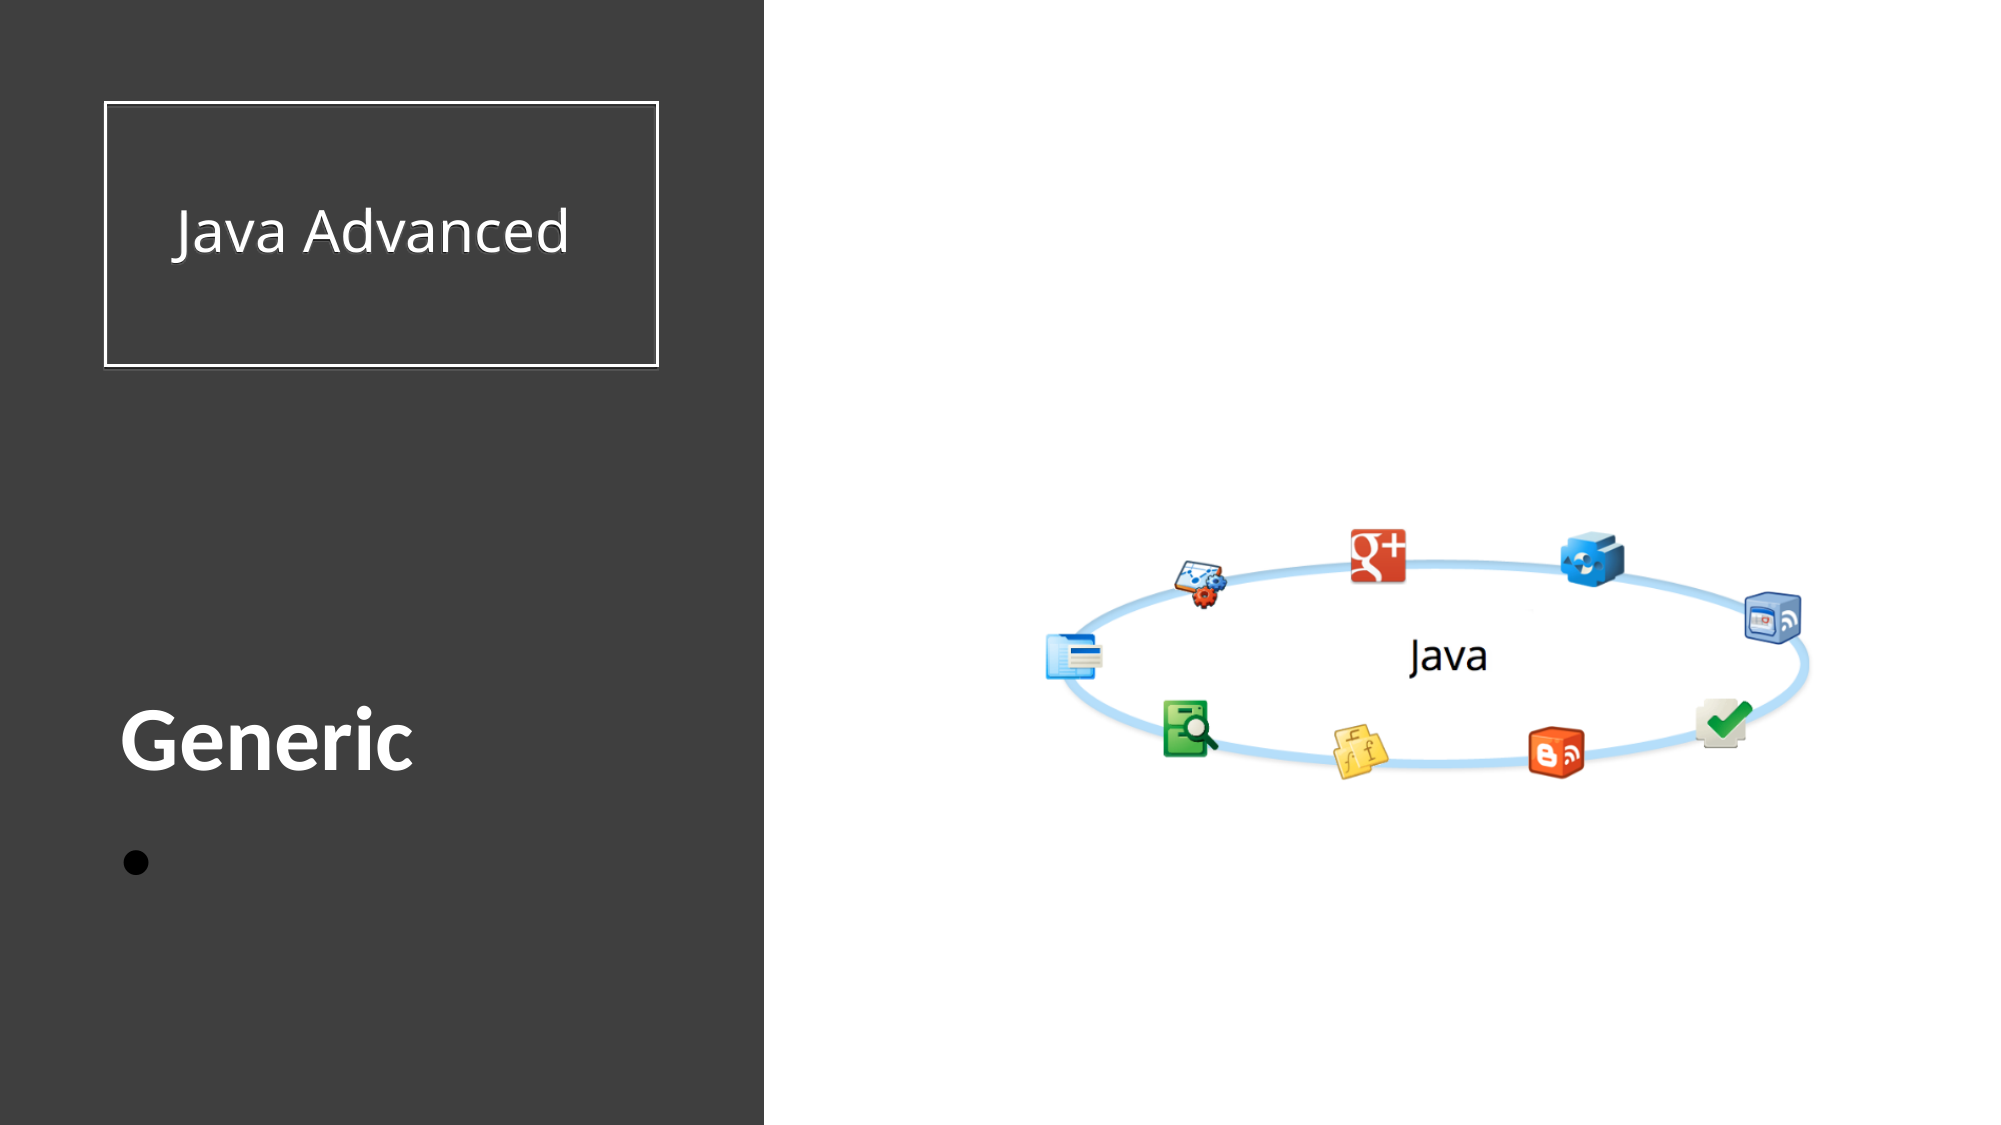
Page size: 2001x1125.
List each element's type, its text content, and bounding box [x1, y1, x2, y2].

title Java Advanced [105, 102, 658, 366]
list Generic [105, 432, 658, 994]
picture [1012, 490, 1863, 823]
text_box [0, 0, 764, 1125]
